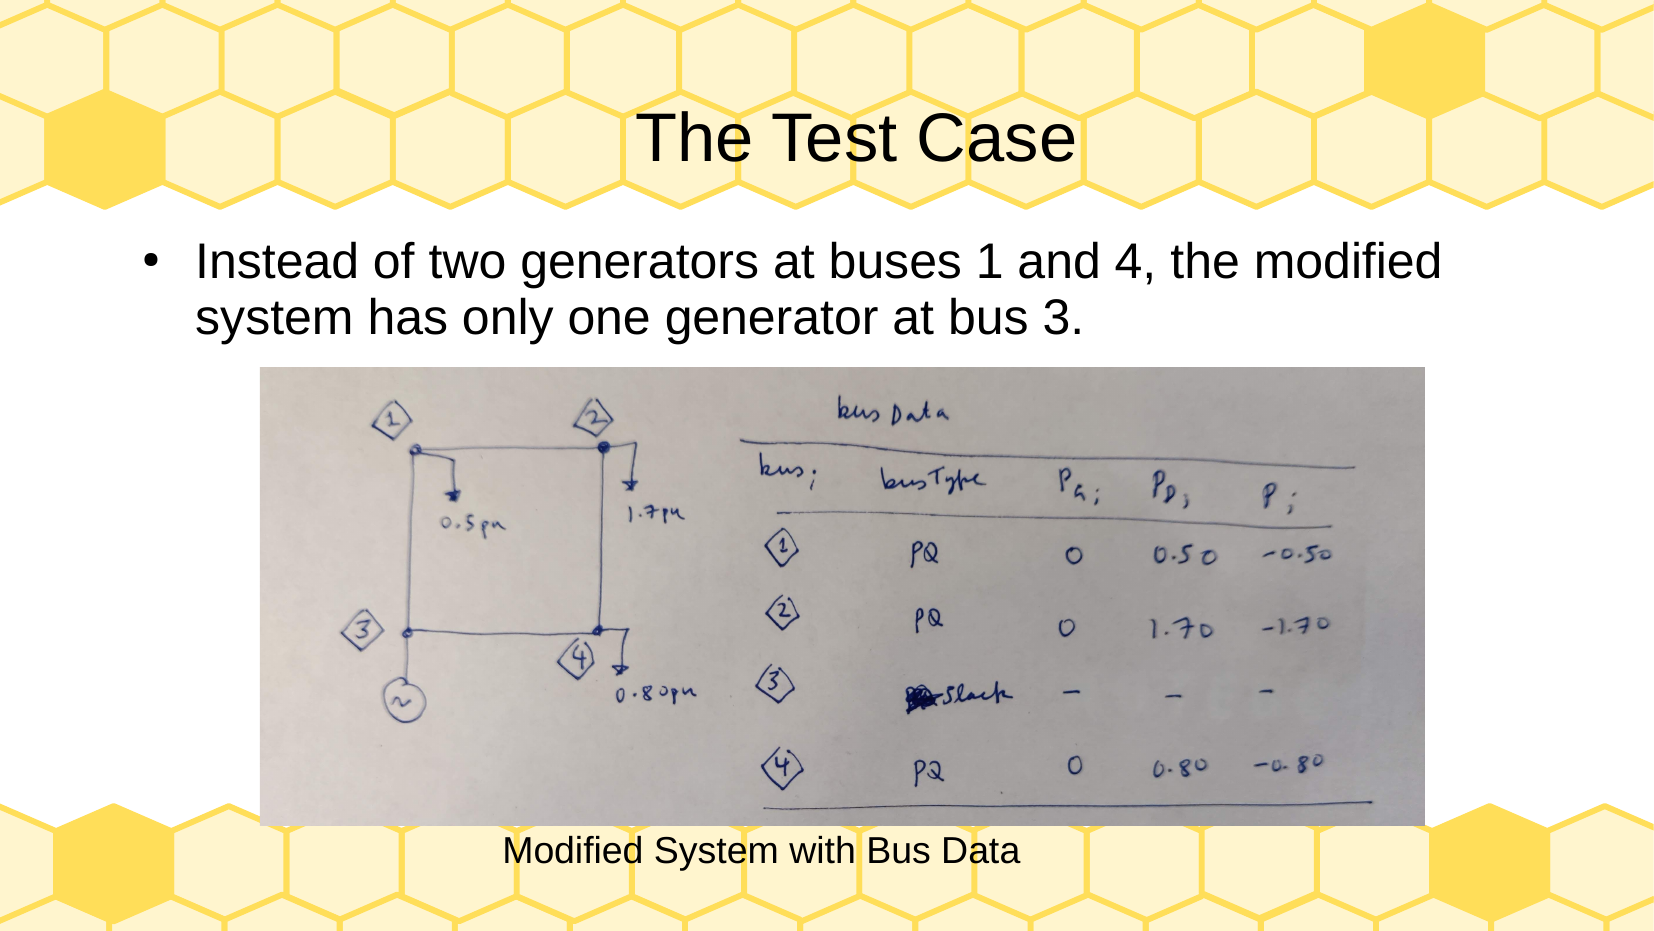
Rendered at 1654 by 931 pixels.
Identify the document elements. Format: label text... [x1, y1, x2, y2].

text_box Modified System with Bus Data [487, 826, 1036, 880]
picture [259, 367, 1426, 826]
title The Test Case [112, 37, 1601, 238]
list Instead of two generators at buses 1 and 4, the modified system has only one generator at bus 3. [124, 233, 1613, 376]
